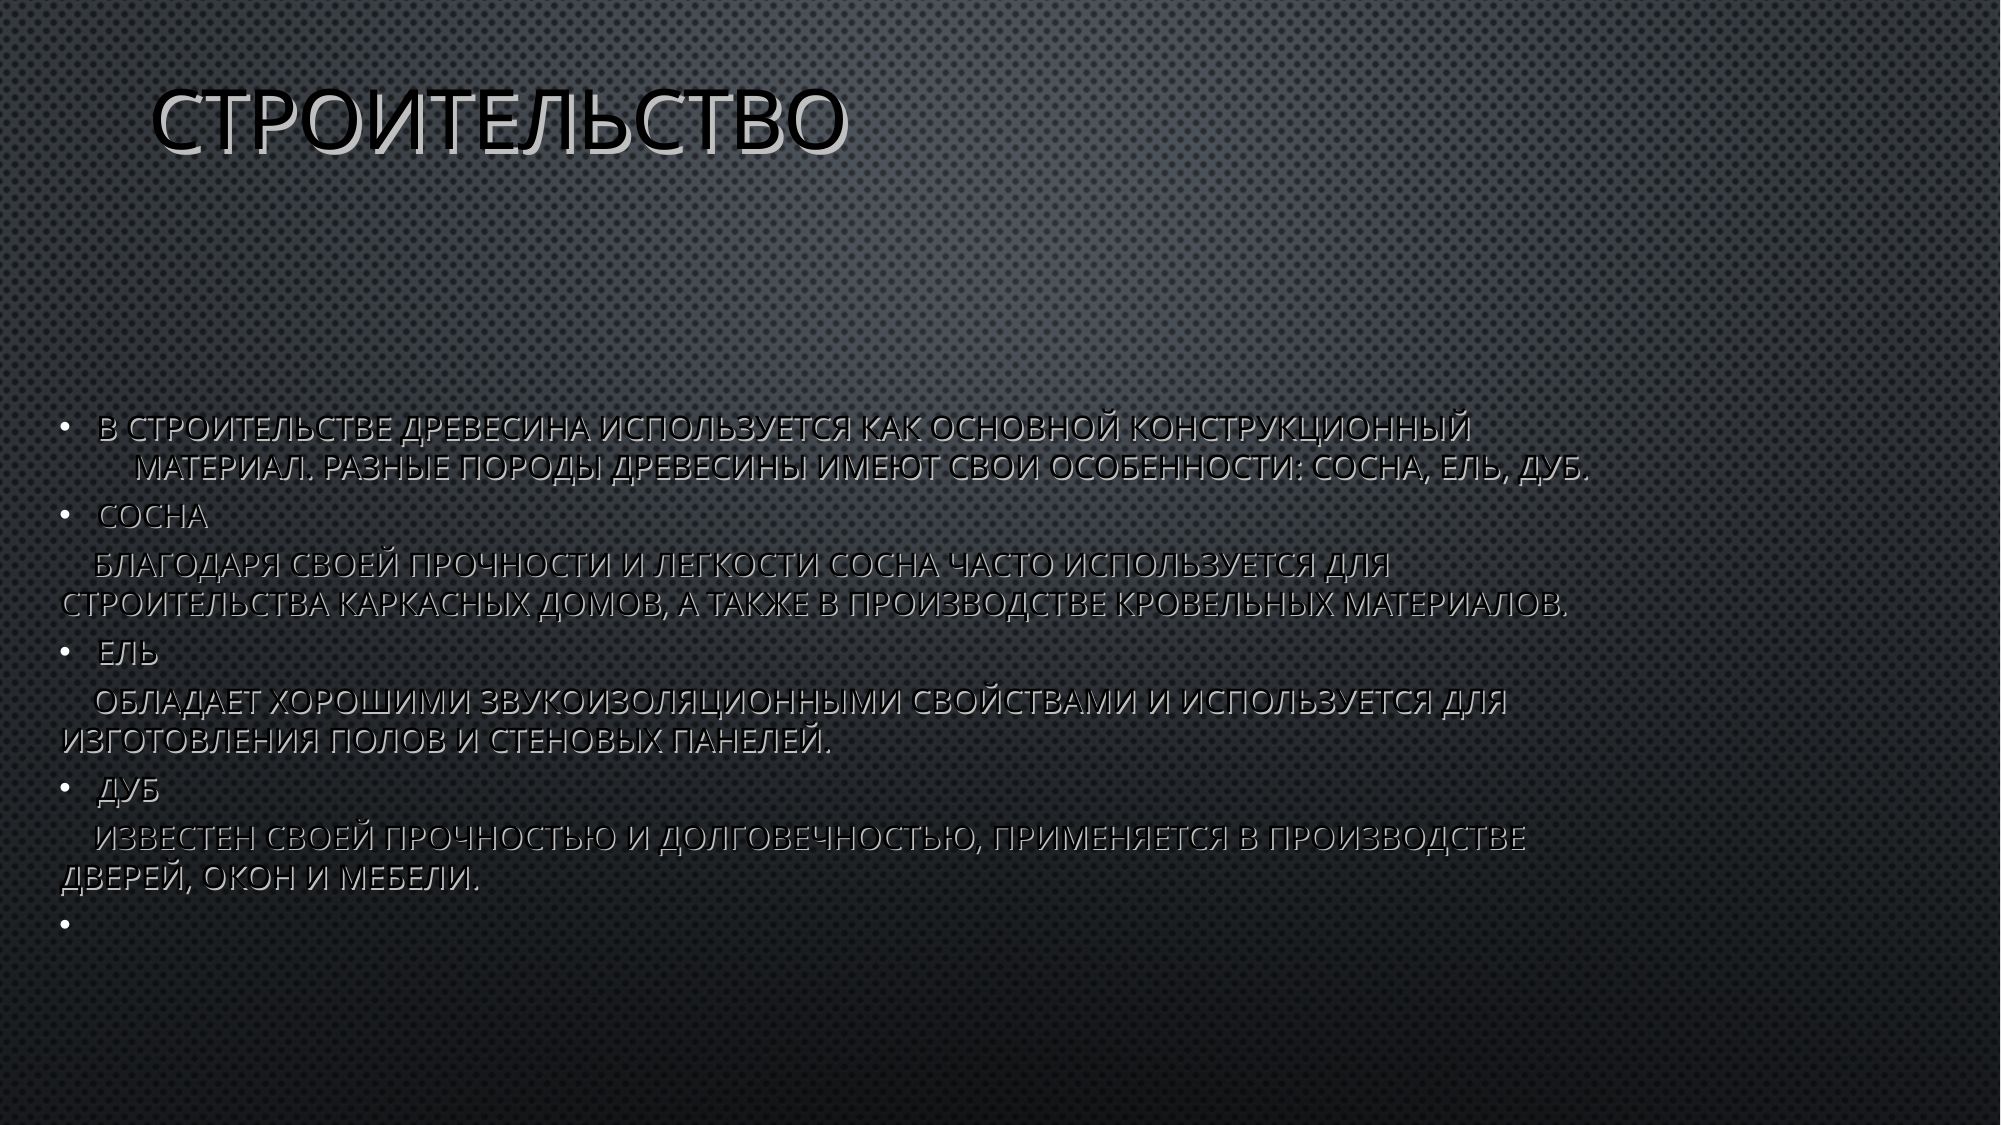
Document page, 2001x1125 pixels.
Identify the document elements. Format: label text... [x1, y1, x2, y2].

list В строительстве древесина используется как основной конструкционный материал. Разные породы древесины имеют свои особенности: сосна, ель, дуб. Сосна Благодаря своей прочности и легкости сосна часто используется для строительства каркасных домов, а также в производстве кровельных материалов. Ель Обладает хорошими звукоизоляционными свойствами и используется для изготовления полов и стеновых панелей. Дуб Известен своей прочностью и долговечностью, применяется в производстве дверей, окон и мебели. [44, 399, 1670, 912]
title Строительство [133, 0, 1759, 313]
